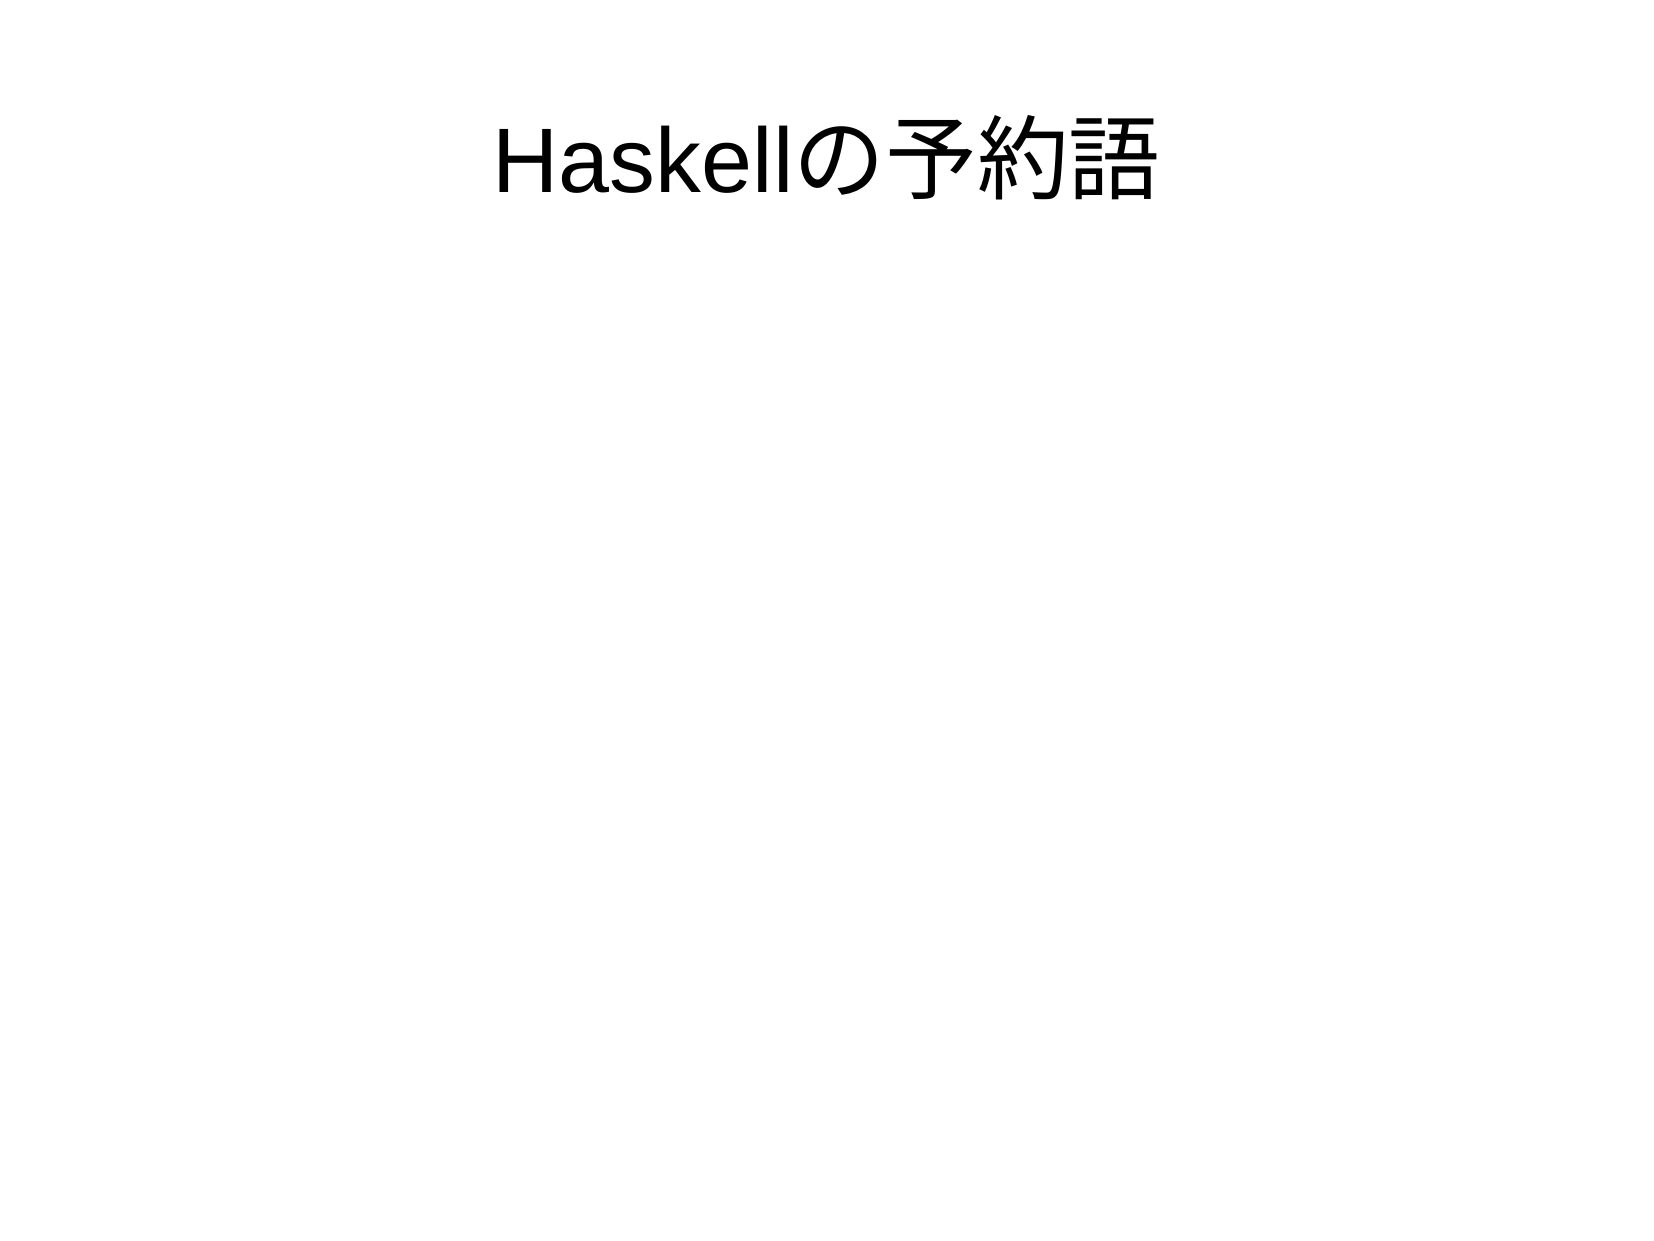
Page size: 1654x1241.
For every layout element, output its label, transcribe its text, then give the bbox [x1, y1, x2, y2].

title Haskellの予約語 [82, 49, 1571, 257]
